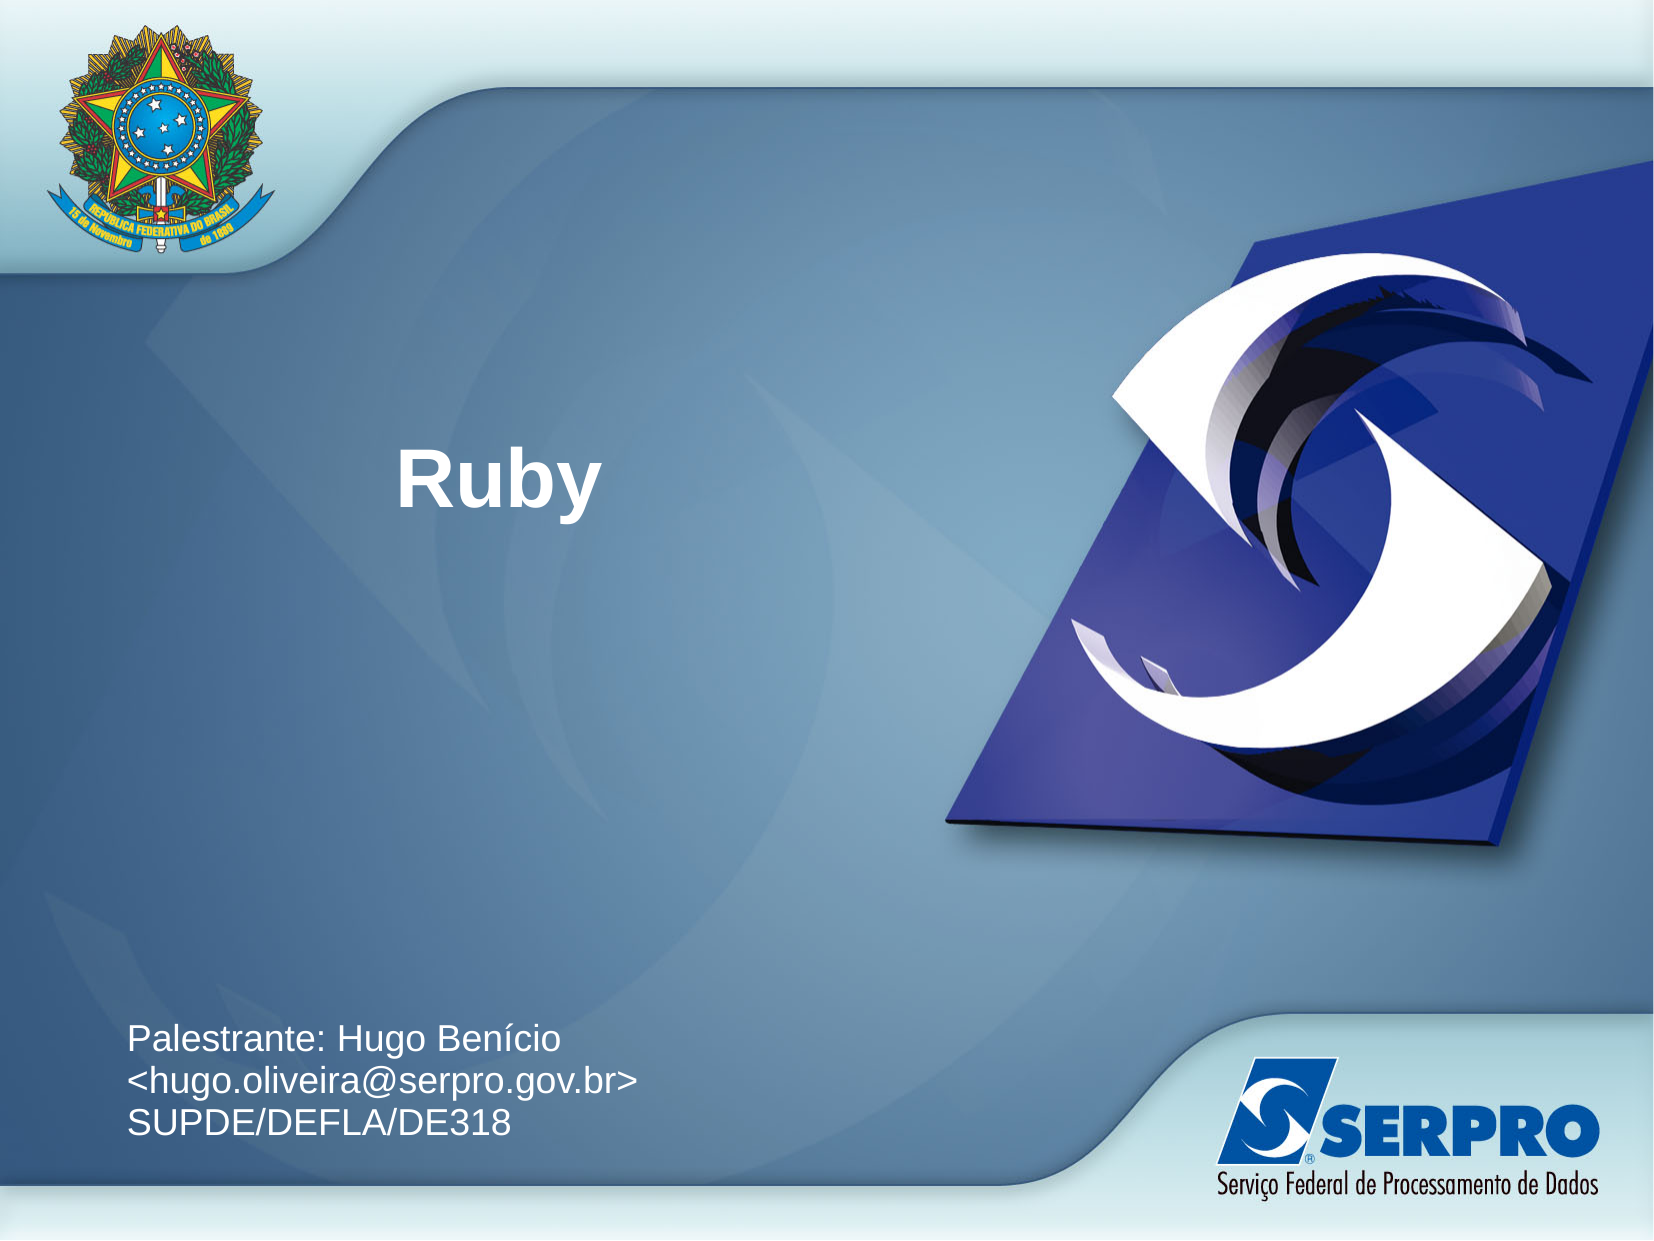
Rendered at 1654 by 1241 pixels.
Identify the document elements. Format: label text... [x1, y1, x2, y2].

text_box Palestrante: Hugo Benício <hugo.oliveira@serpro.gov.br> SUPDE/DEFLA/DE318 [112, 1009, 674, 1151]
text_box Ruby [100, 425, 898, 534]
picture [0, 0, 1654, 1240]
